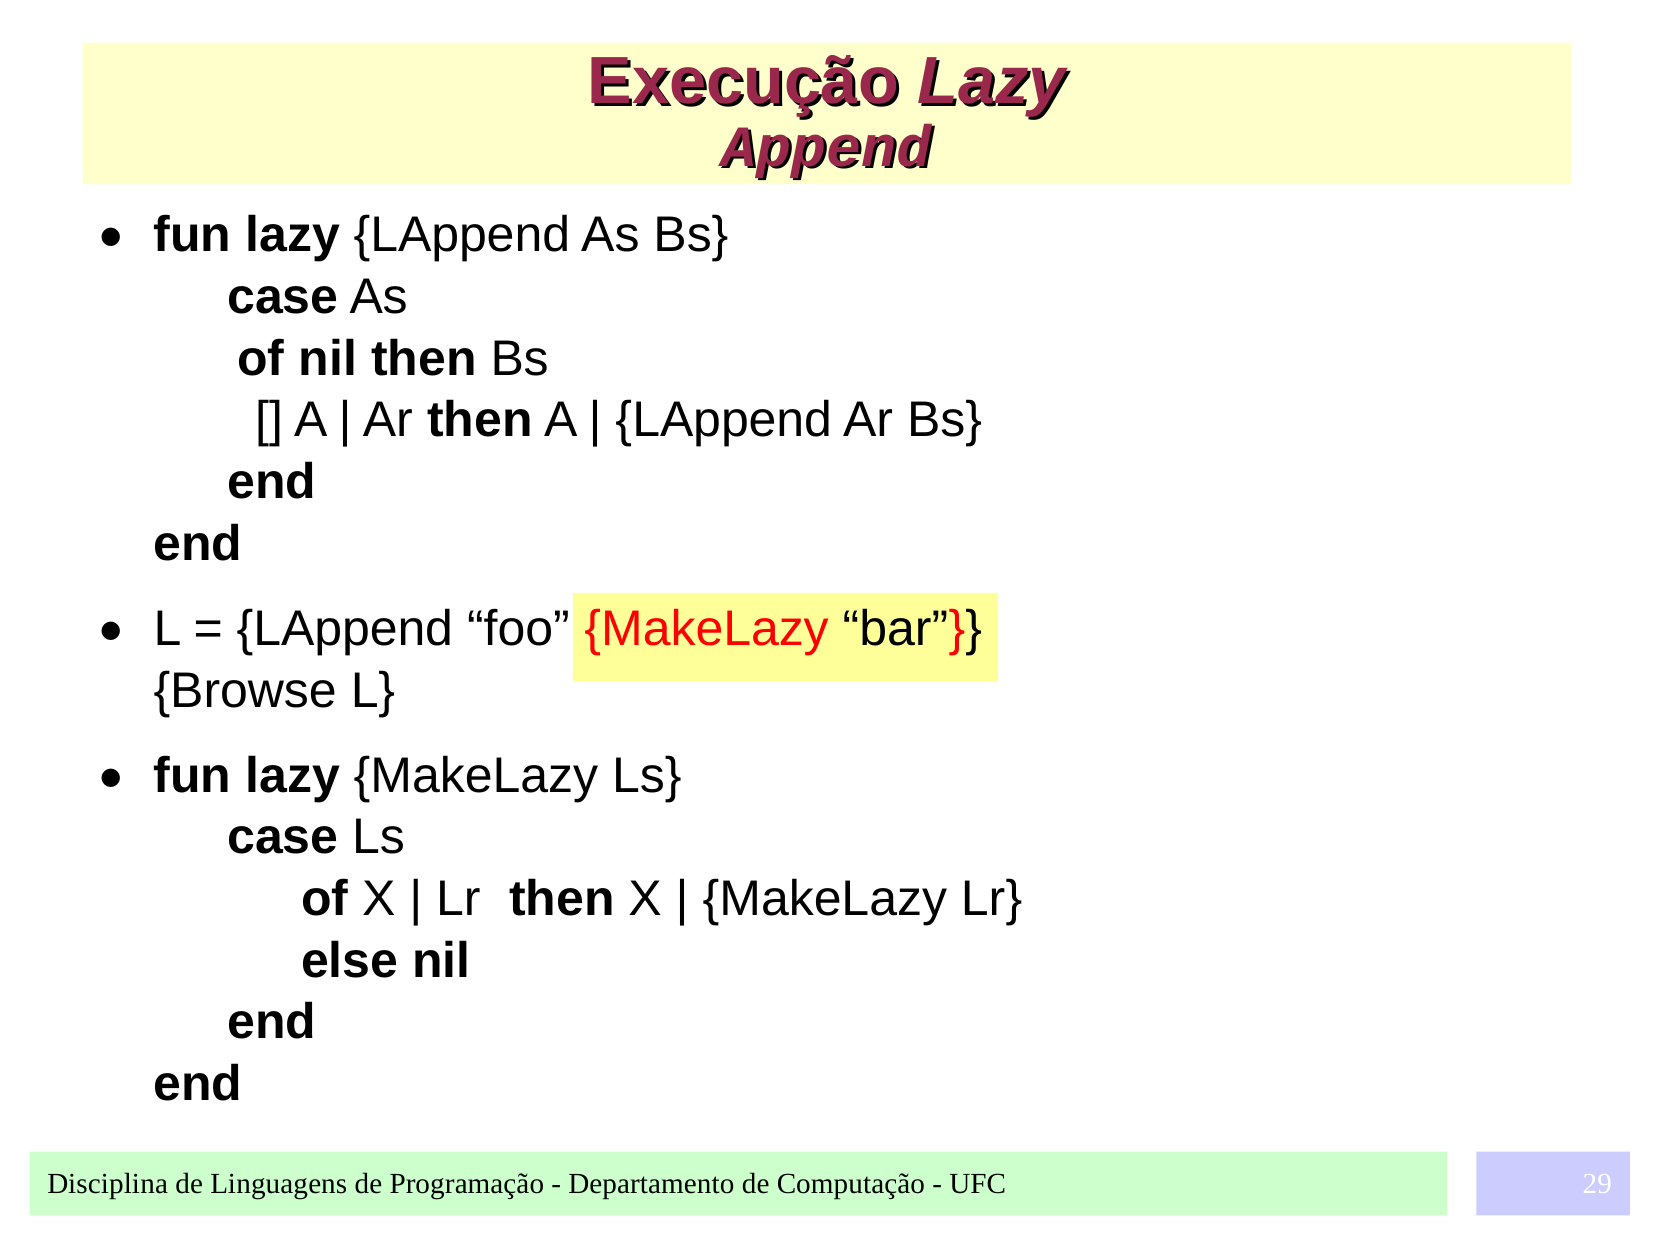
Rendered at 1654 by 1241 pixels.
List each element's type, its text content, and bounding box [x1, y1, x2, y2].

title Execução Lazy Append [82, 42, 1571, 185]
list fun lazy {LAppend As Bs} case As of nil then Bs [] A | Ar then A | {LAppend Ar Bs} end end L = {LAppend “foo” {MakeLazy “bar”}} {Browse L} fun lazy {MakeLazy Ls} case Ls of X | Lr then X | {MakeLazy Lr} else nil end end [82, 206, 1571, 1137]
